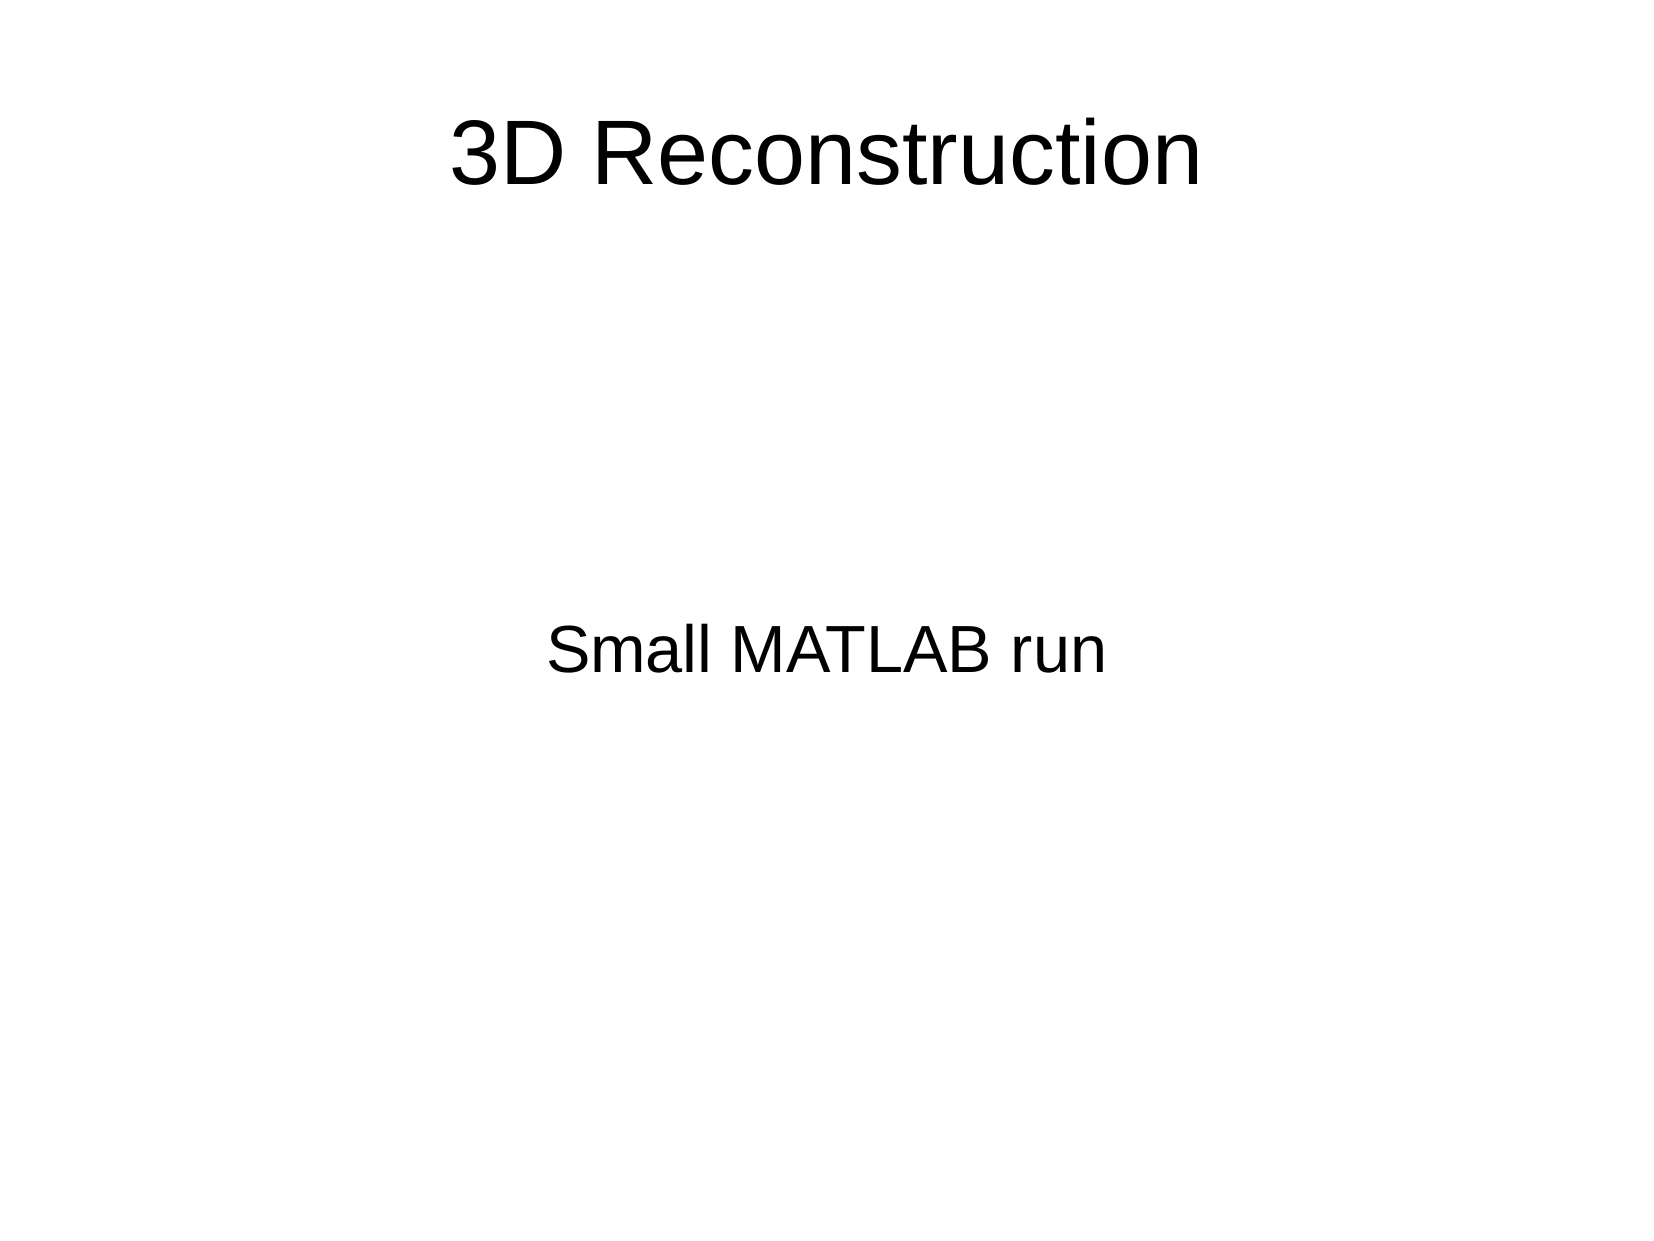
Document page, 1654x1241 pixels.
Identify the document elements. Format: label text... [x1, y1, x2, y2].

subtitle Small MATLAB run [82, 290, 1571, 1010]
title 3D Reconstruction [82, 49, 1571, 257]
